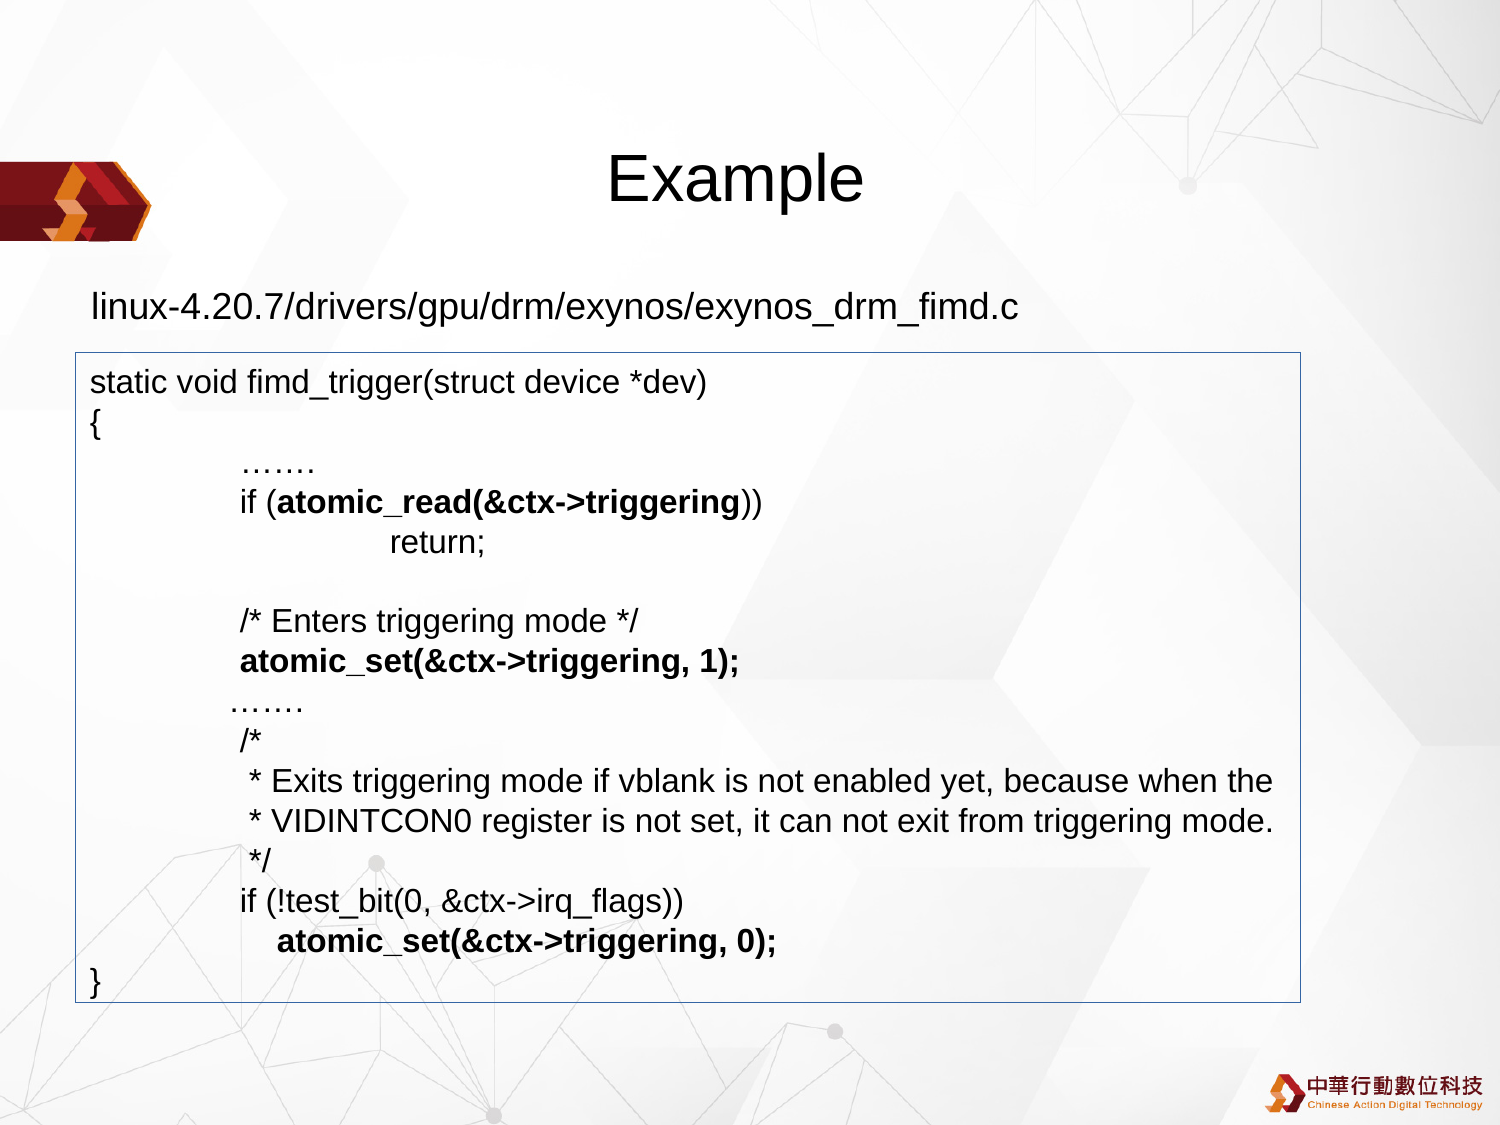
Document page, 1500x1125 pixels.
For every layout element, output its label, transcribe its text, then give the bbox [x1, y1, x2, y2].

title Example [107, 101, 1367, 255]
text_box linux-4.20.7/drivers/gpu/drm/exynos/exynos_drm_fimd.c [76, 274, 1051, 335]
picture [0, 0, 1500, 1125]
text_box static void fimd_trigger(struct device *dev) { ……. if (atomic_read(&ctx->triggering)) return; /* Enters triggering mode */ atomic_set(&ctx->triggering, 1); ……. /* * Exits triggering mode if vblank is not enabled yet, because when the * VIDINTCON0 register is not set, it can not exit from triggering mode. */ if (!test_bit(0, &ctx->irq_flags)) atomic_set(&ctx->triggering, 0); } [75, 352, 1421, 1111]
text_box static void fimd_trigger(struct device *dev) { ……. if (atomic_read(&ctx->triggering)) return; /* Enters triggering mode */ atomic_set(&ctx->triggering, 1); ……. /* * Exits triggering mode if vblank is not enabled yet, because when the * VIDINTCON0 register is not set, it can not exit from triggering mode. */ if (!test_bit(0, &ctx->irq_flags)) atomic_set(&ctx->triggering, 0); } [76, 353, 1300, 1002]
